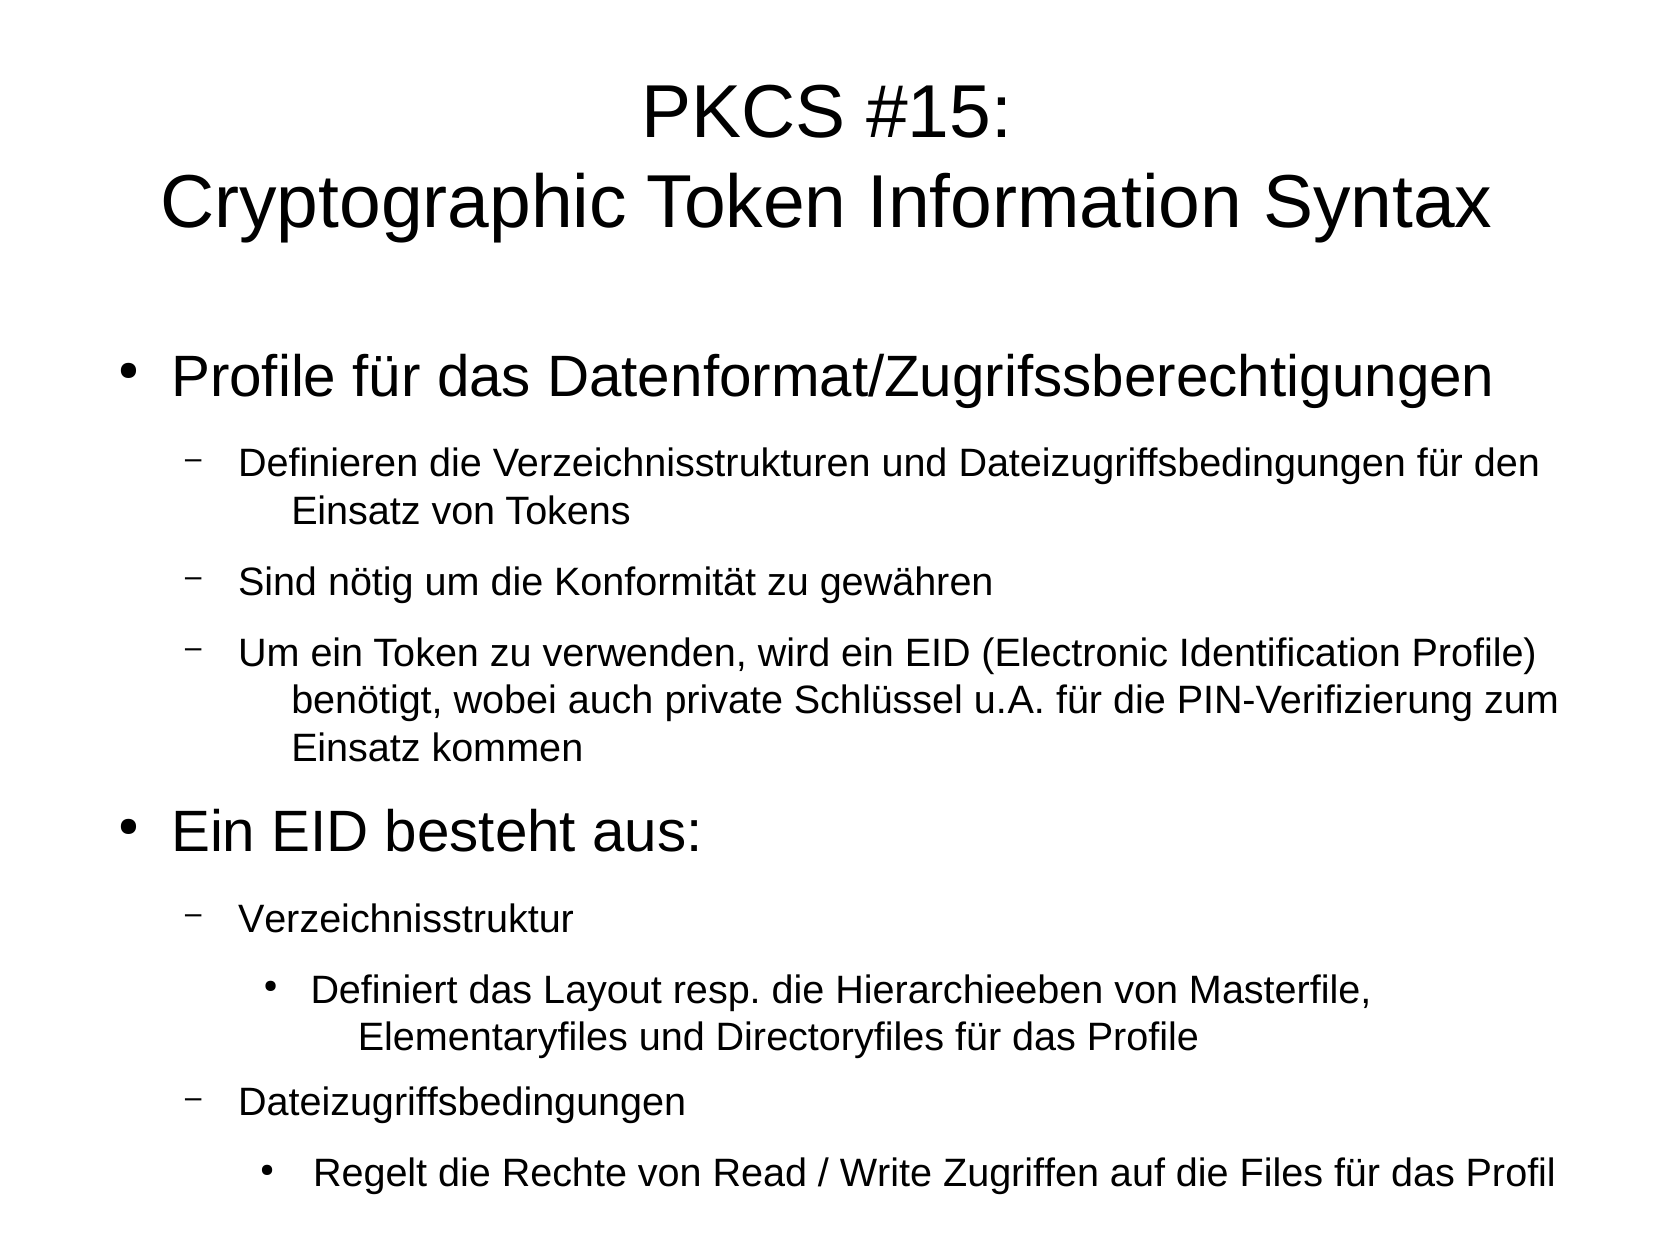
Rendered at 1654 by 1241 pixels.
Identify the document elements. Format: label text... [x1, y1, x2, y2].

text_box Profile für das Datenformat/Zugrifssberechtigungen Definieren die Verzeichnisstrukturen und Dateizugriffsbedingungen für den Einsatz von Tokens Sind nötig um die Konformität zu gewähren Um ein Token zu verwenden, wird ein EID (Electronic Identification Profile) benötigt, wobei auch private Schlüssel u.A. für die PIN-Verifizierung zum Einsatz kommen Ein EID besteht aus: Verzeichnisstruktur Definiert das Layout resp. die Hierarchieeben von Masterfile, Elementaryfiles und Directoryfiles für das Profile Dateizugriffsbedingungen Regelt die Rechte von Read / Write Zugriffen auf die Files für das Profil [82, 337, 1571, 1058]
text_box PKCS #15: Cryptographic Token Information Syntax [82, 62, 1571, 243]
